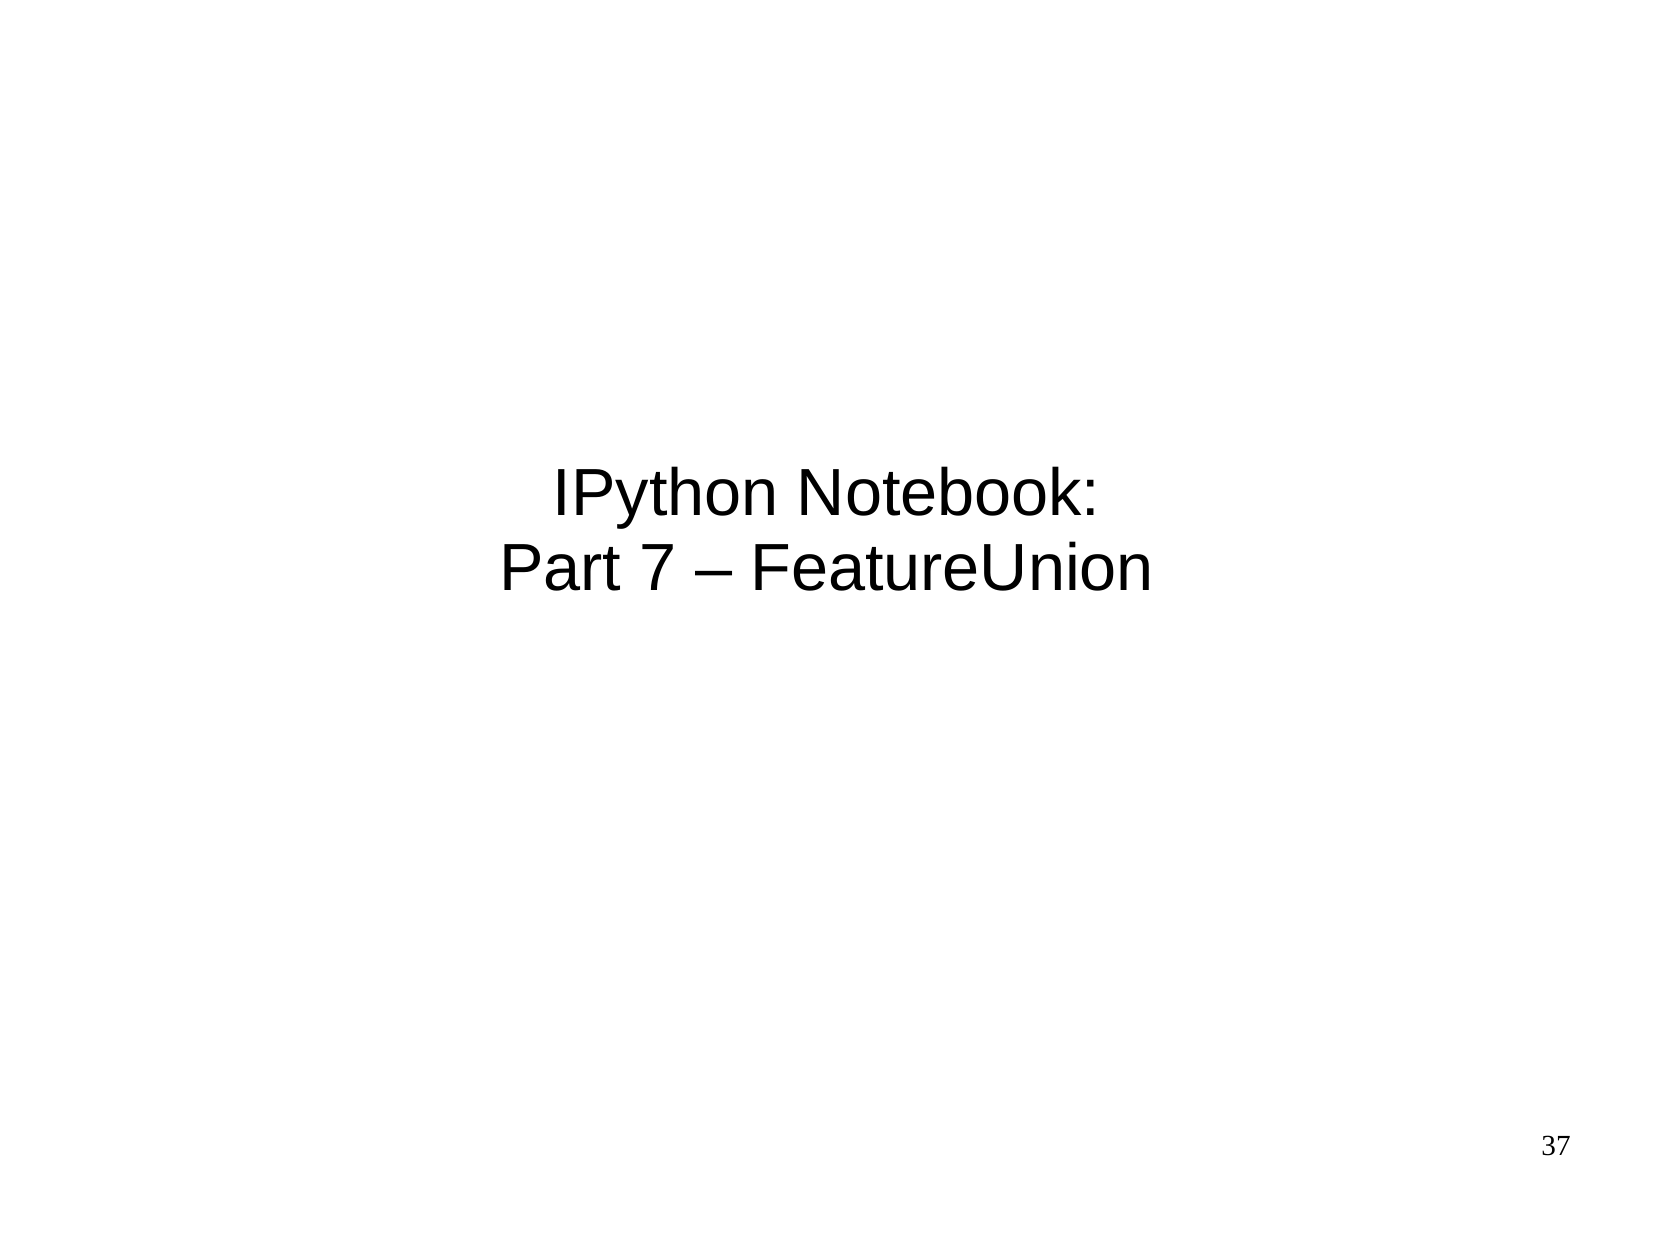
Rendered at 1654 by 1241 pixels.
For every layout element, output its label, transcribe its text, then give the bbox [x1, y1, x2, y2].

text_box IPython Notebook: Part 7 – FeatureUnion [82, 49, 1571, 1010]
